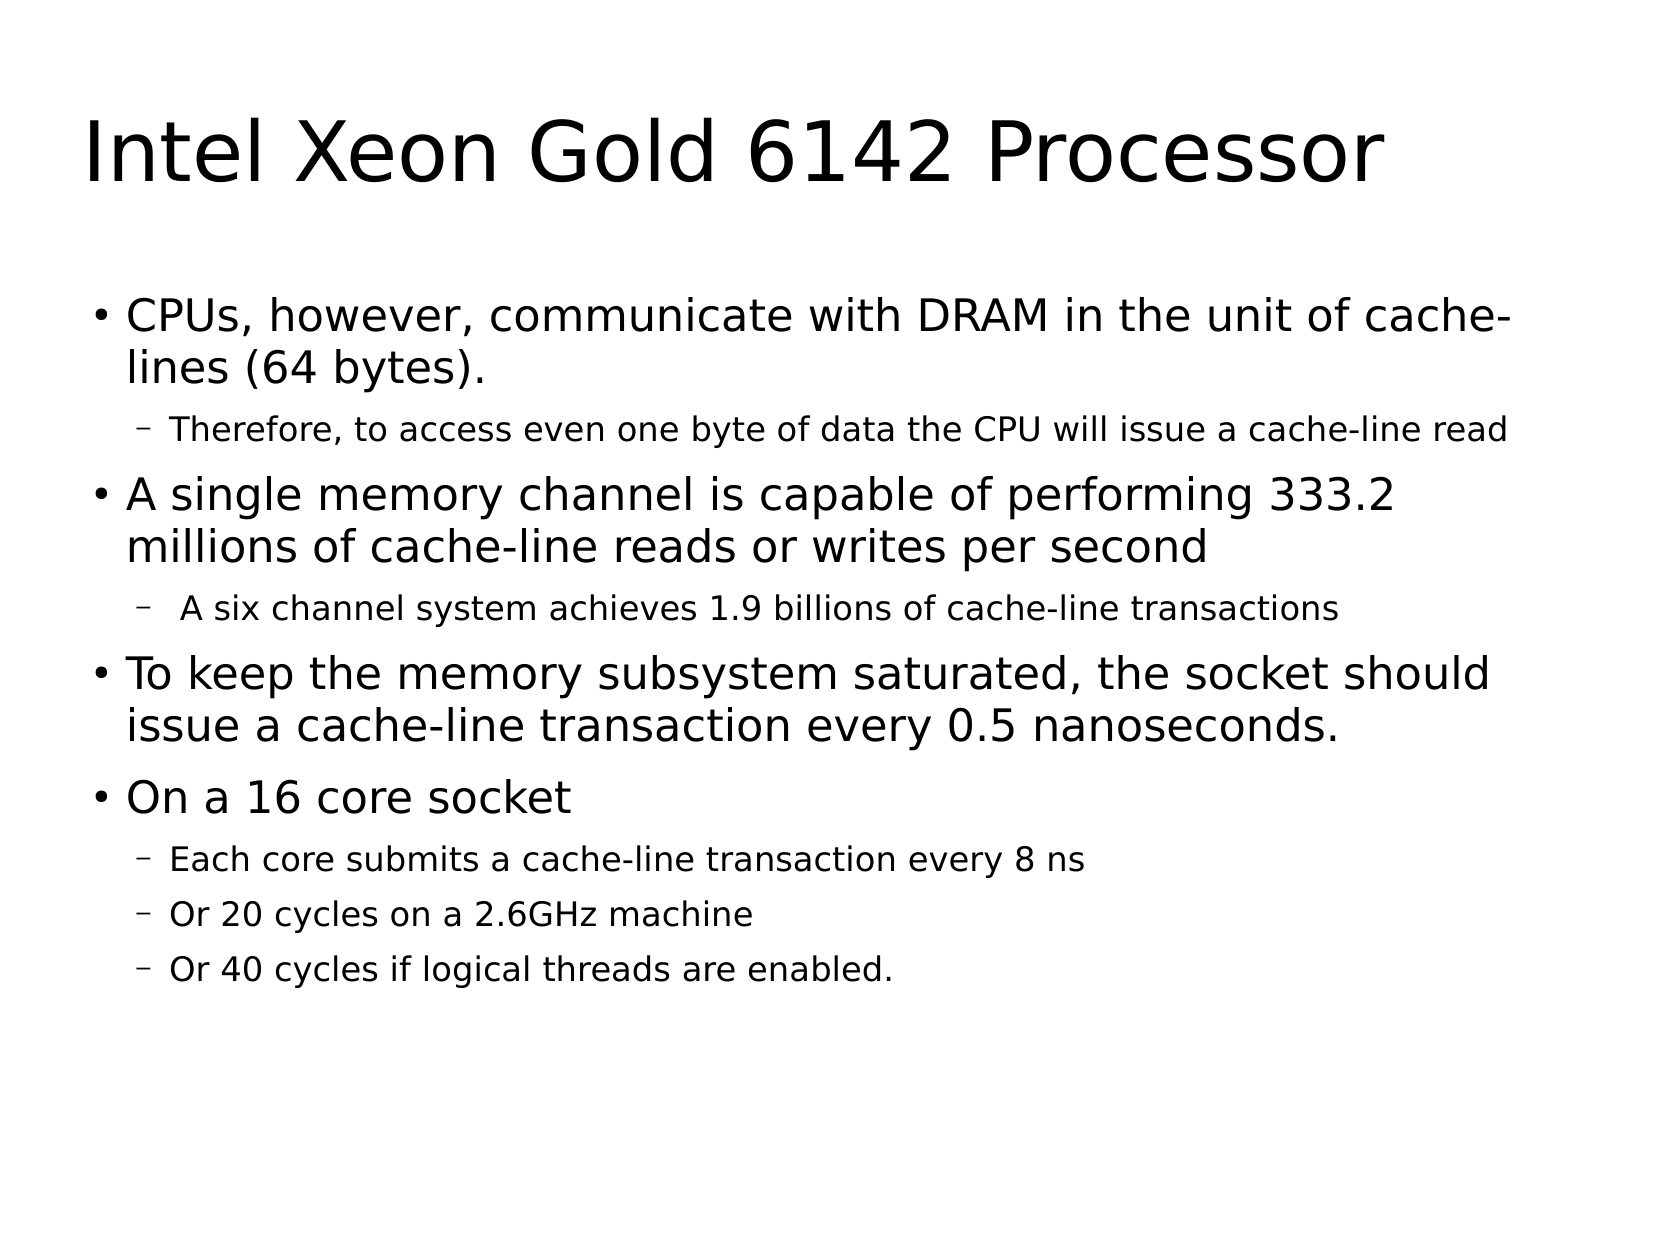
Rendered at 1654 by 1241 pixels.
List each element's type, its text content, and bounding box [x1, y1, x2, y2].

text_box [82, 49, 1571, 257]
list CPUs, however, communicate with DRAM in the unit of cache-lines (64 bytes). Therefore, to access even one byte of data the CPU will issue a cache-line read A single memory channel is capable of performing 333.2 millions of cache-line reads or writes per second A six channel system achieves 1.9 billions of cache-line transactions To keep the memory subsystem saturated, the socket should issue a cache-line transaction every 0.5 nanoseconds. On a 16 core socket Each core submits a cache-line transaction every 8 ns Or 20 cycles on a 2.6GHz machine Or 40 cycles if logical threads are enabled. [82, 290, 1571, 1010]
